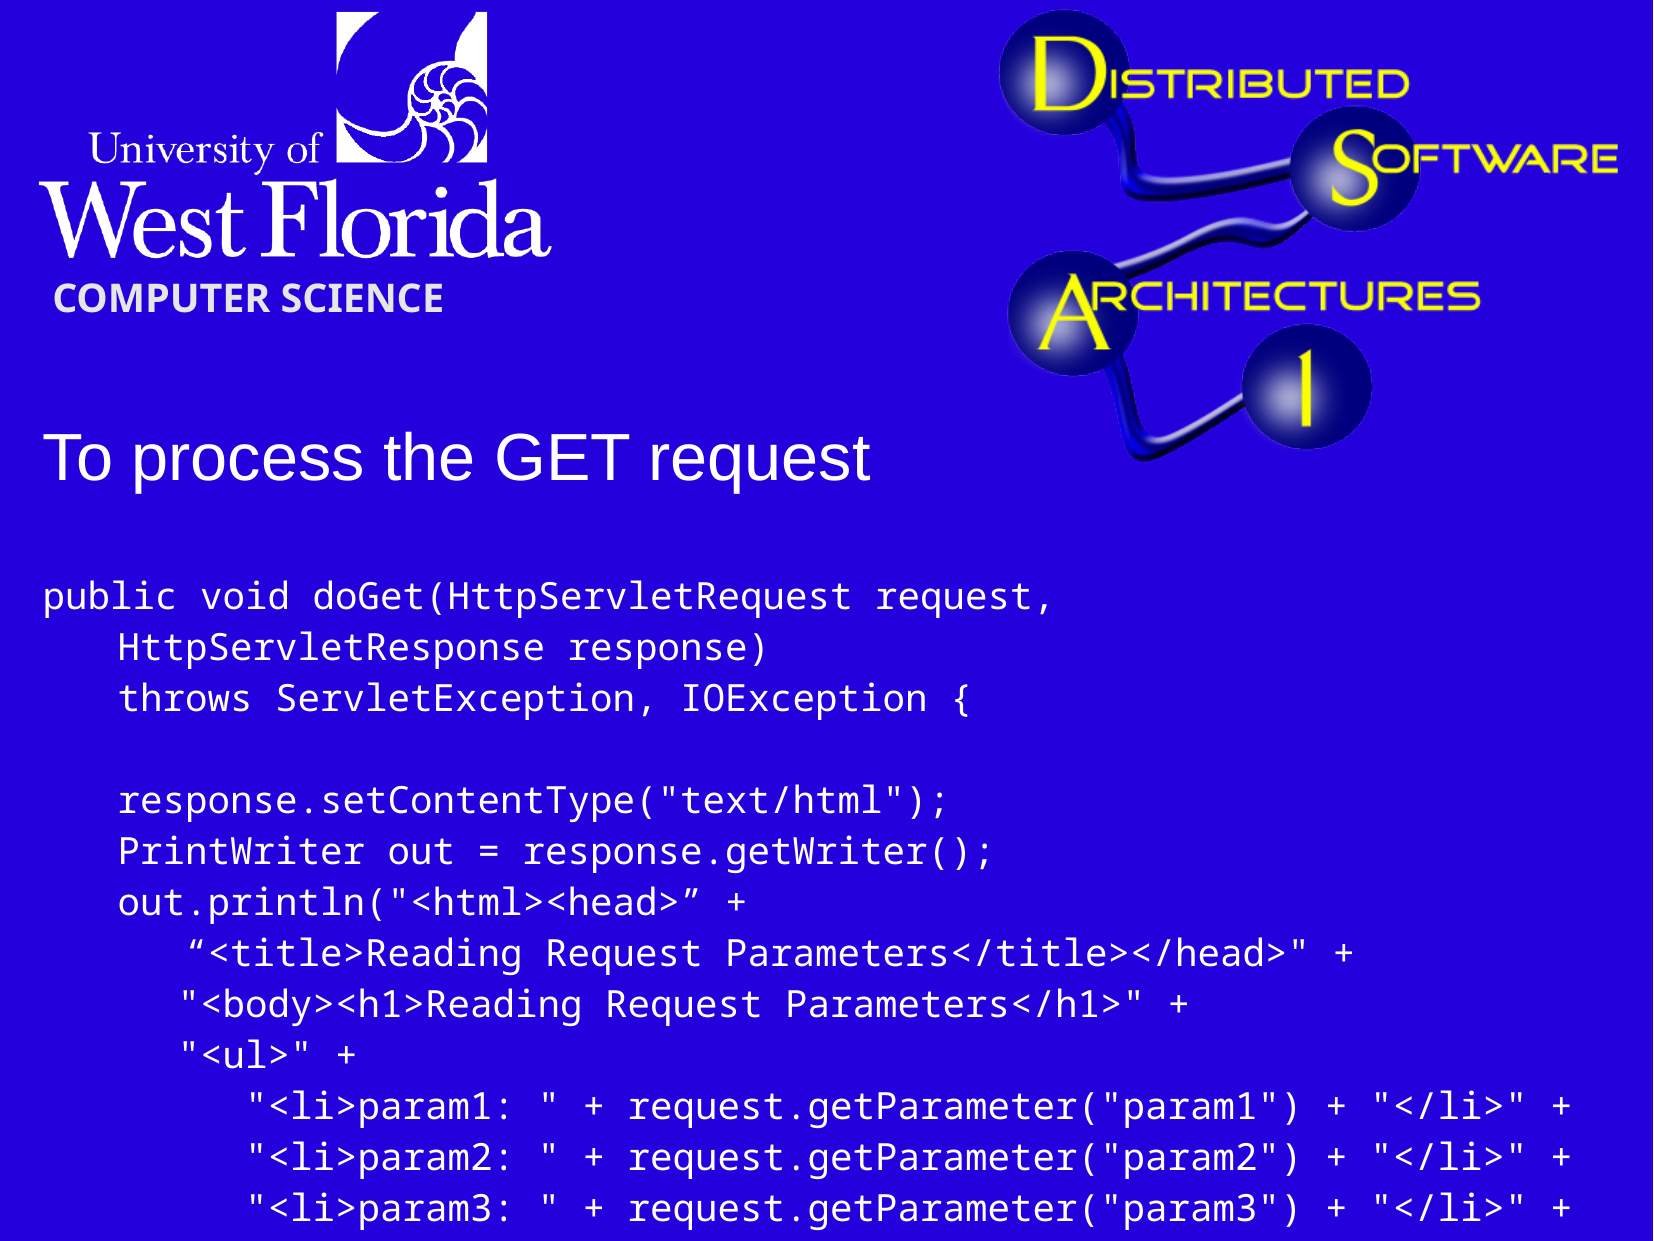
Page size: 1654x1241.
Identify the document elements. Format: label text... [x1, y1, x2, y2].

text_box COMPUTER SCIENCE [37, 262, 563, 334]
picture [910, 0, 1653, 506]
text_box To process the GET request public void doGet(HttpServletRequest request, HttpServletResponse response) throws ServletException, IOException { response.setContentType("text/html"); PrintWriter out = response.getWriter(); out.println("<html><head>” + “<title>Reading Request Parameters</title></head>" + "<body><h1>Reading Request Parameters</h1>" + "<ul>" + "<li>param1: " + request.getParameter("param1") + "</li>" + "<li>param2: " + request.getParameter("param2") + "</li>" + "<li>param3: " + request.getParameter("param3") + "</li>" + "</ul></body></html>"); } [27, 412, 1588, 1241]
picture [37, 0, 559, 262]
